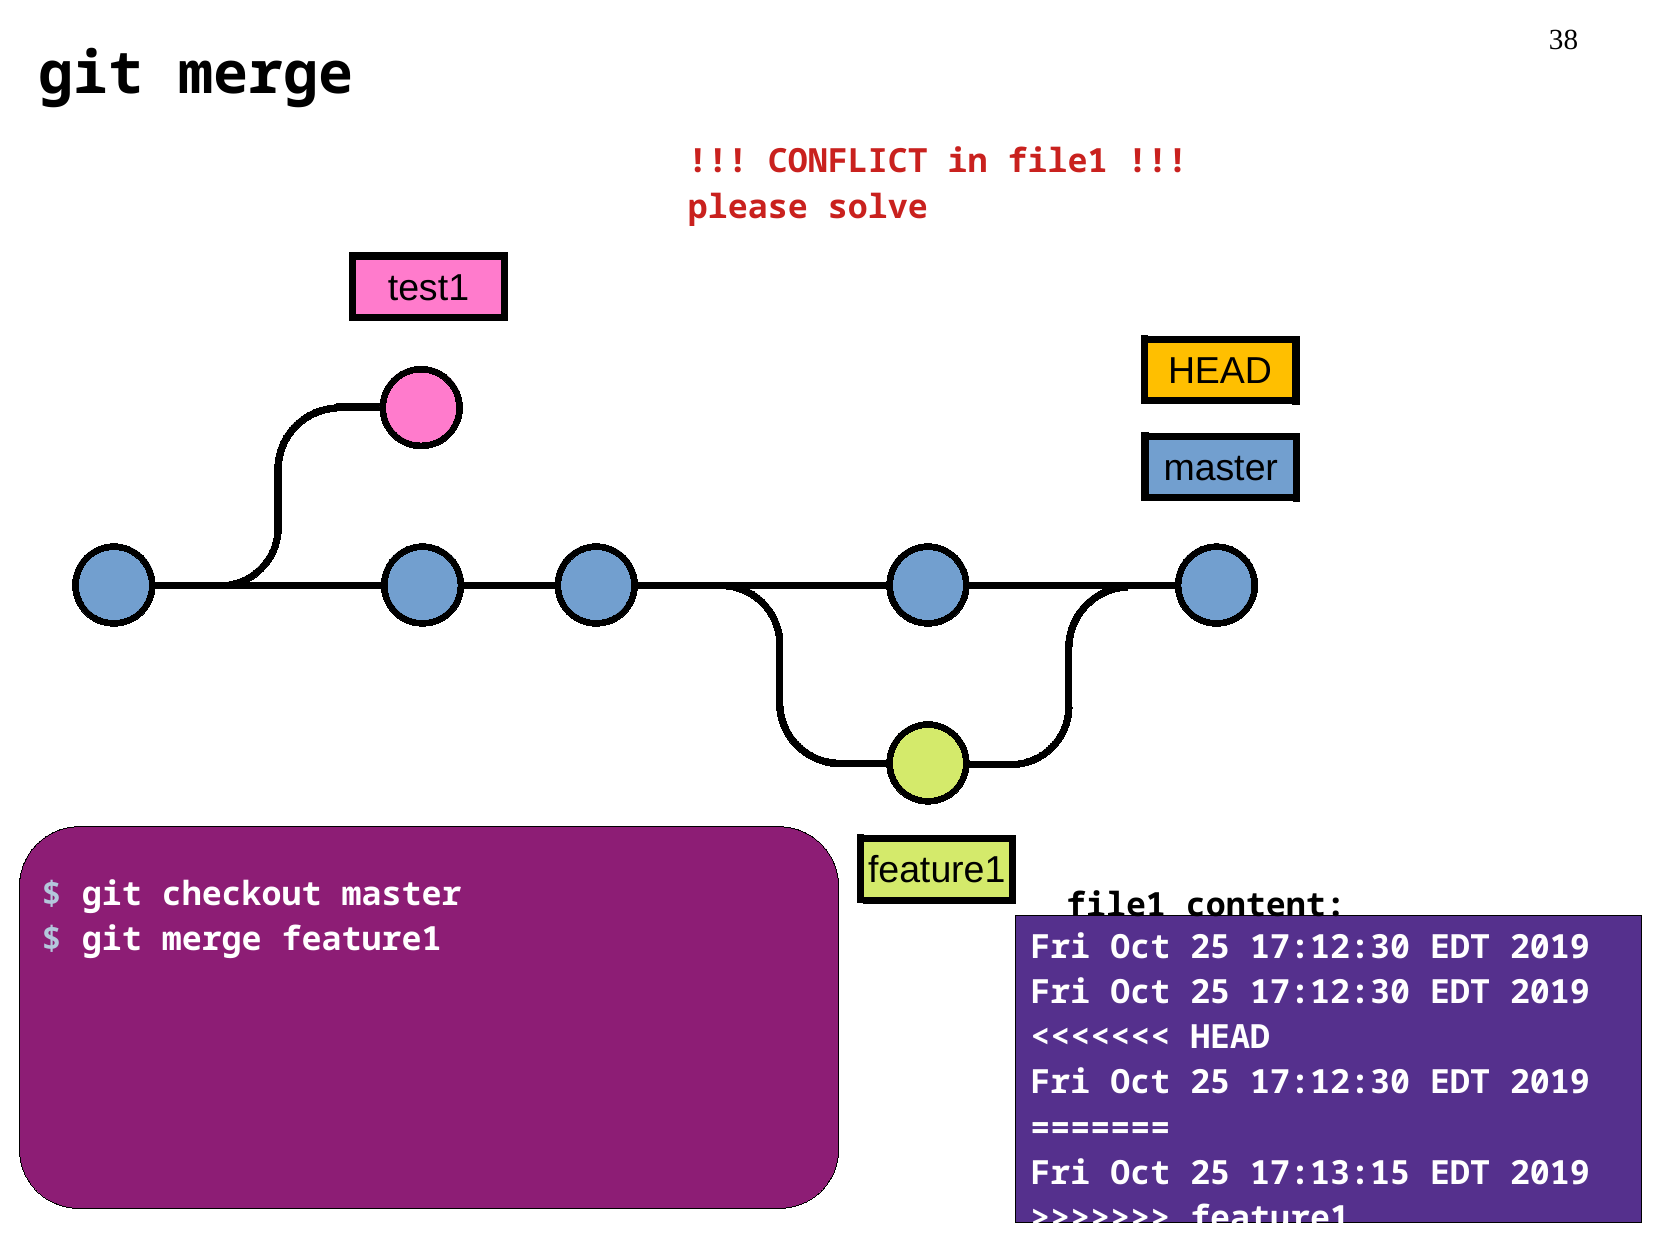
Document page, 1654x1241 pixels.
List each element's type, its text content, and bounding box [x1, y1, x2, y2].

text_box [1630, 915, 1642, 1223]
text_box test1 [356, 260, 501, 314]
text_box [349, 252, 508, 321]
text_box [1141, 335, 1300, 405]
text_box [19, 826, 839, 1209]
text_box [857, 834, 1016, 904]
text_box Fri Oct 25 17:12:30 EDT 2019 Fri Oct 25 17:12:30 EDT 2019 <<<<<<< HEAD Fri Oct 25 17:12:30 EDT 2019 ======= Fri Oct 25 17:13:15 EDT 2019 >>>>>>> feature1 [1015, 915, 1630, 1233]
text_box HEAD [1148, 343, 1292, 397]
text_box $ git checkout master $ git merge feature1 [26, 862, 638, 991]
text_box [1141, 432, 1300, 502]
text_box git merge [23, 23, 969, 237]
text_box master [1149, 440, 1293, 494]
text_box [72, 366, 1258, 805]
text_box feature1 [864, 842, 1009, 897]
text_box file1 content: [1051, 874, 1394, 965]
text_box !!! CONFLICT in file1 !!! please solve [673, 129, 1489, 221]
